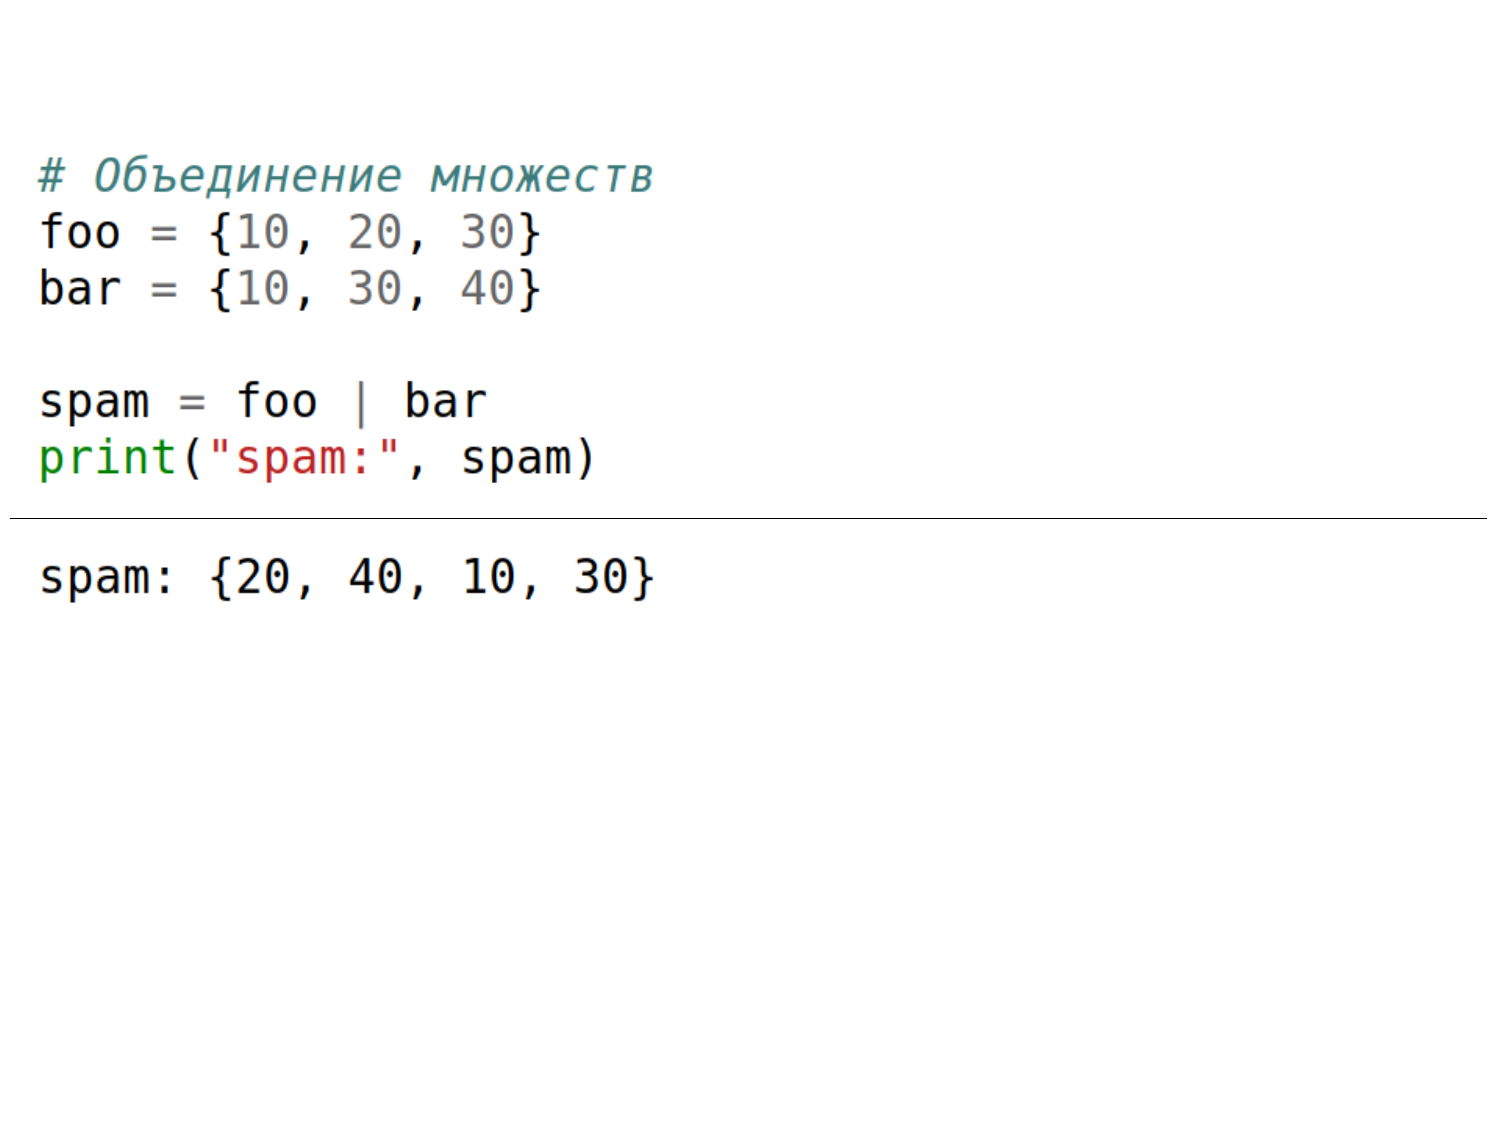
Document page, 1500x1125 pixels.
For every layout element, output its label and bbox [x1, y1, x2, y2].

picture [27, 544, 664, 614]
picture [25, 142, 666, 494]
